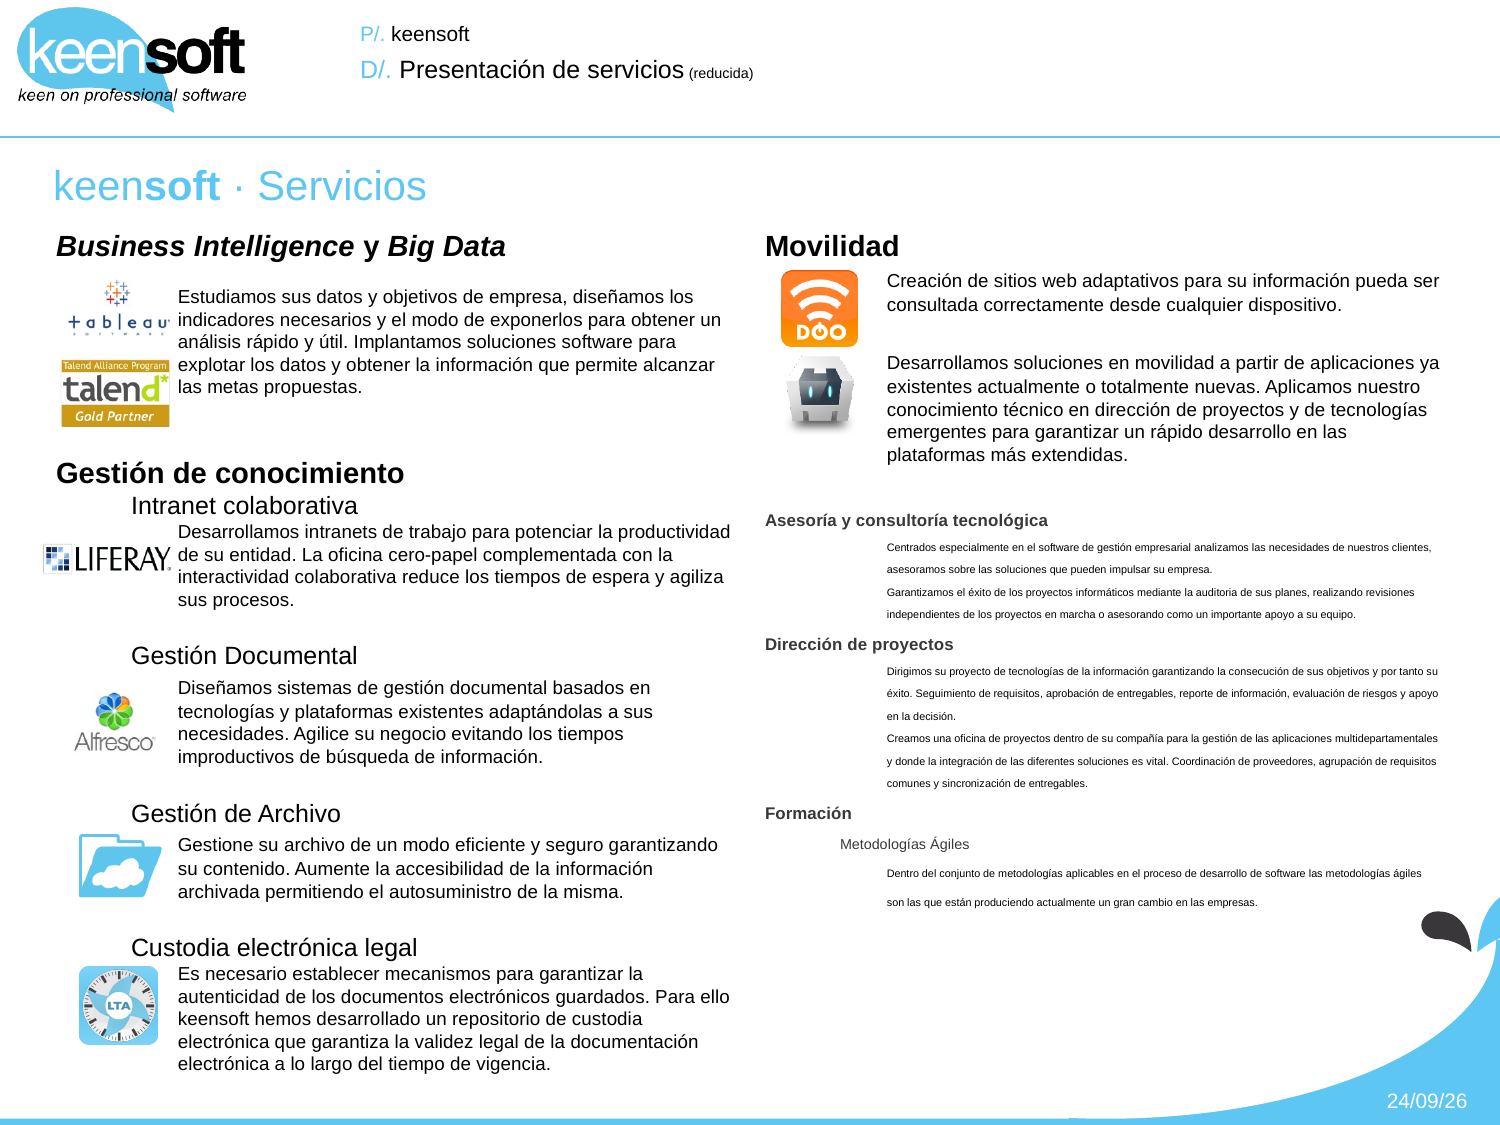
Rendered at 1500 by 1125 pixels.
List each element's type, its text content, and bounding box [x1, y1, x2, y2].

picture [59, 357, 170, 427]
picture [81, 964, 157, 1047]
picture [66, 278, 170, 338]
picture [17, 7, 246, 113]
picture [79, 834, 162, 898]
picture [781, 349, 858, 435]
picture [69, 692, 160, 764]
text_box keensoft · Servicios [53, 160, 1436, 209]
picture [41, 542, 172, 575]
picture [781, 270, 858, 347]
text_box Business Intelligence y Big Data Estudiamos sus datos y objetivos de empresa, diseñamos los indicadores necesarios y el modo de exponerlos para obtener un análisis rápido y útil. Implantamos soluciones software para explotar los datos y obtener la información que permite alcanzar las metas propuestas. Gestión de conocimiento Intranet colaborativa Desarrollamos intranets de trabajo para potenciar la productividad de su entidad. La oficina cero-papel complementada con la interactividad colaborativa reduce los tiempos de espera y agiliza sus procesos. Gestión Documental Diseñamos sistemas de gestión documental basados en tecnologías y plataformas existentes adaptándolas a sus necesidades. Agilice su negocio evitando los tiempos improductivos de búsqueda de información. Gestión de Archivo Gestione su archivo de un modo eficiente y seguro garantizando su contenido. Aumente la accesibilidad de la información archivada permitiendo el autosuministro de la misma. Custodia electrónica legal Es necesario establecer mecanismos para garantizar la autenticidad de los documentos electrónicos guardados. Para ello keensoft hemos desarrollado un repositorio de custodia electrónica que garantiza la validez legal de la documentación electrónica a lo largo del tiempo de vigencia. [41, 220, 750, 1000]
text_box Movilidad Creación de sitios web adaptativos para su información pueda ser consultada correctamente desde cualquier dispositivo. Desarrollamos soluciones en movilidad a partir de aplicaciones ya existentes actualmente o totalmente nuevas. Aplicamos nuestro conocimiento técnico en dirección de proyectos y de tecnologías emergentes para garantizar un rápido desarrollo en las plataformas más extendidas. Asesoría y consultoría tecnológica Centrados especialmente en el software de gestión empresarial analizamos las necesidades de nuestros clientes, asesoramos sobre las soluciones que pueden impulsar su empresa. Garantizamos el éxito de los proyectos informáticos mediante la auditoria de sus planes, realizando revisiones independientes de los proyectos en marcha o asesorando como un importante apoyo a su equipo. Dirección de proyectos Dirigimos su proyecto de tecnologías de la información garantizando la consecución de sus objetivos y por tanto su éxito. Seguimiento de requisitos, aprobación de entregables, reporte de información, evaluación de riesgos y apoyo en la decisión. Creamos una oficina de proyectos dentro de su compañía para la gestión de las aplicaciones multidepartamentales y donde la integración de las diferentes soluciones es vital. Coordinación de proveedores, agrupación de requisitos comunes y sincronización de entregables. Formación Metodologías Ágiles Dentro del conjunto de metodologías aplicables en el proceso de desarrollo de software las metodologías ágiles son las que están produciendo actualmente un gran cambio en las empresas. [750, 220, 1459, 1000]
